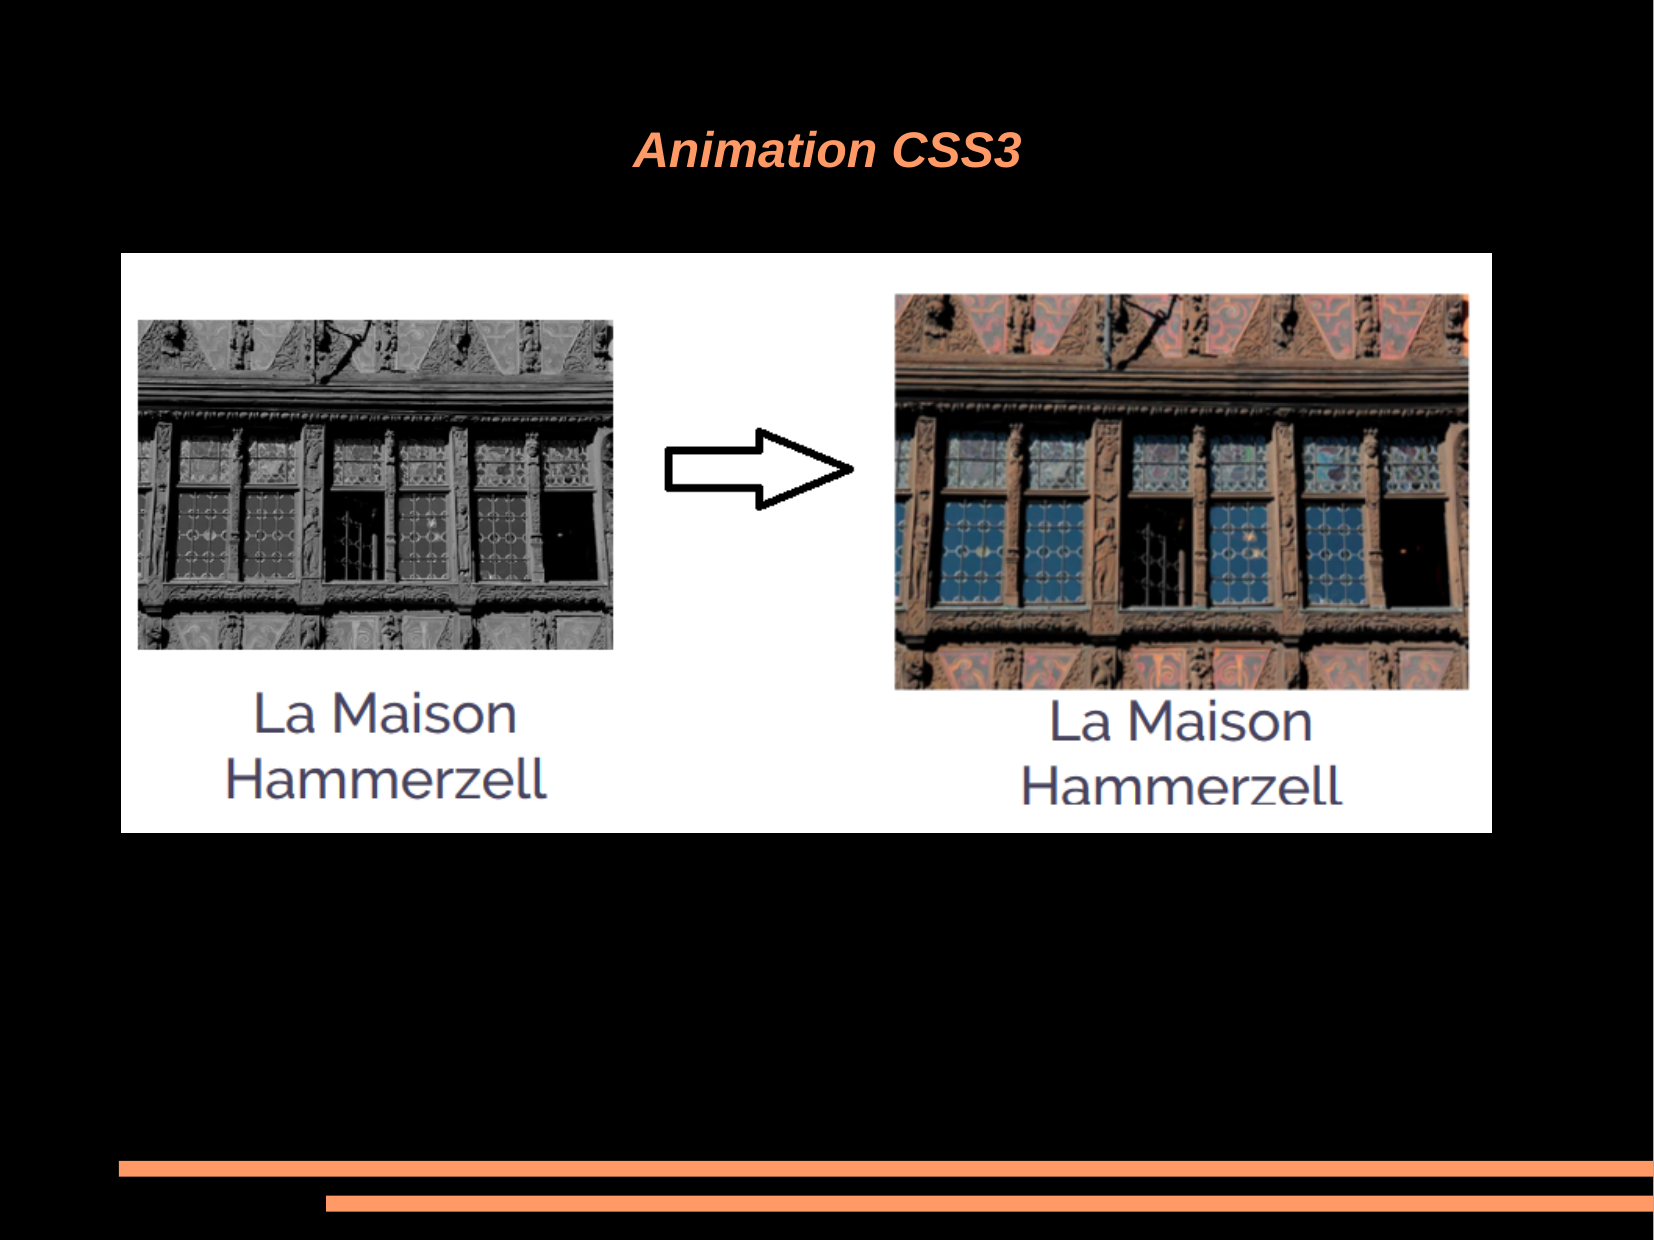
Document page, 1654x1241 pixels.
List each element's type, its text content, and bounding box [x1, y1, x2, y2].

title Animation CSS3 [121, 46, 1534, 254]
picture [121, 253, 1492, 834]
